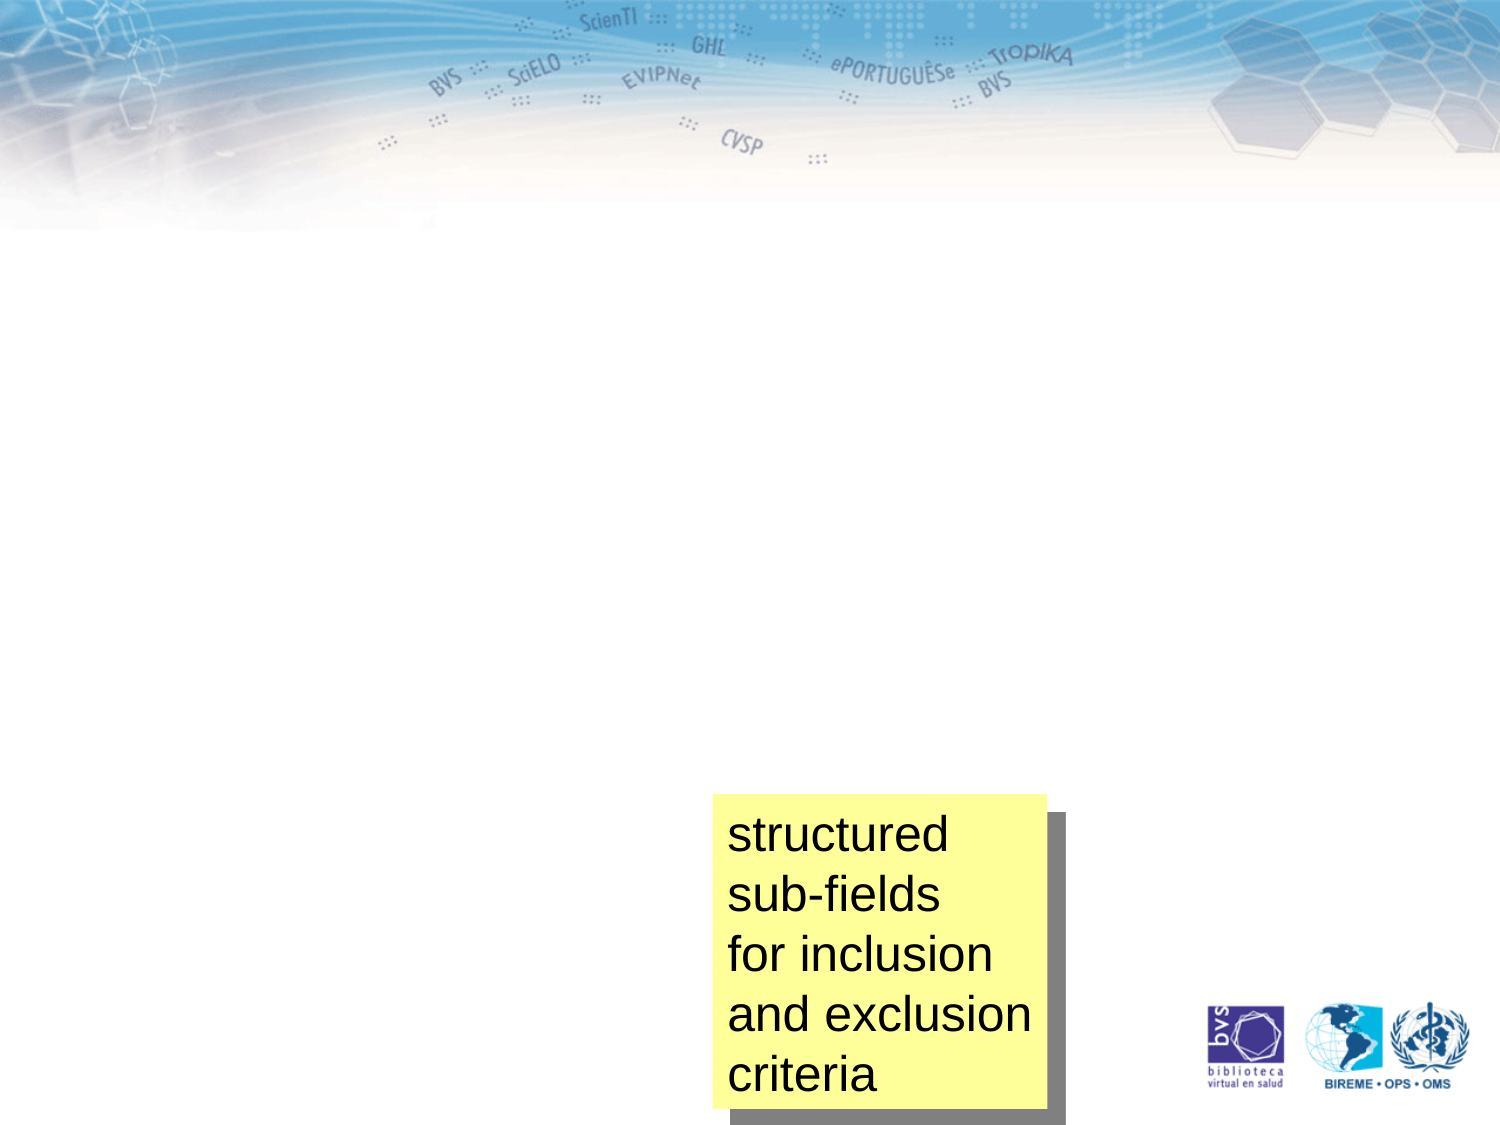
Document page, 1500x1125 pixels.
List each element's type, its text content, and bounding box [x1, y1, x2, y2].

picture [0, 0, 1500, 1125]
text_box structured sub-fields for inclusion and exclusion criteria [712, 794, 1048, 1109]
